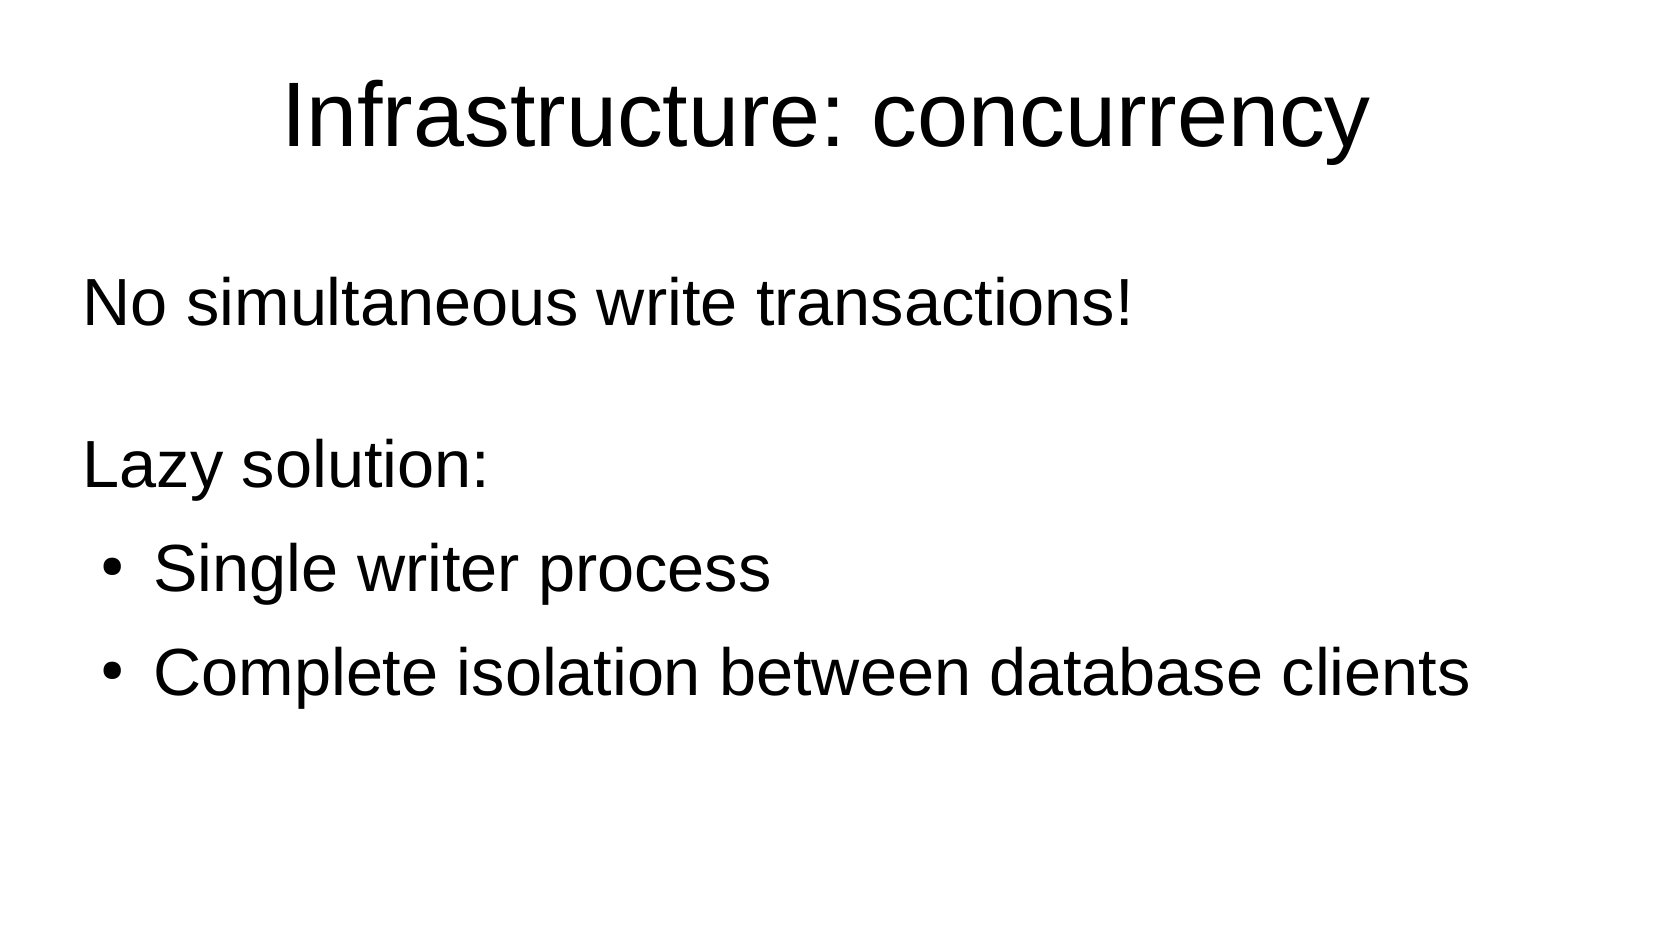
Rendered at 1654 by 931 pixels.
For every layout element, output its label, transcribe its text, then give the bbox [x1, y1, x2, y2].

title Infrastructure: concurrency [82, 37, 1571, 193]
list No simultaneous write transactions! Lazy solution: Single writer process Complete isolation between database clients [82, 264, 1571, 805]
